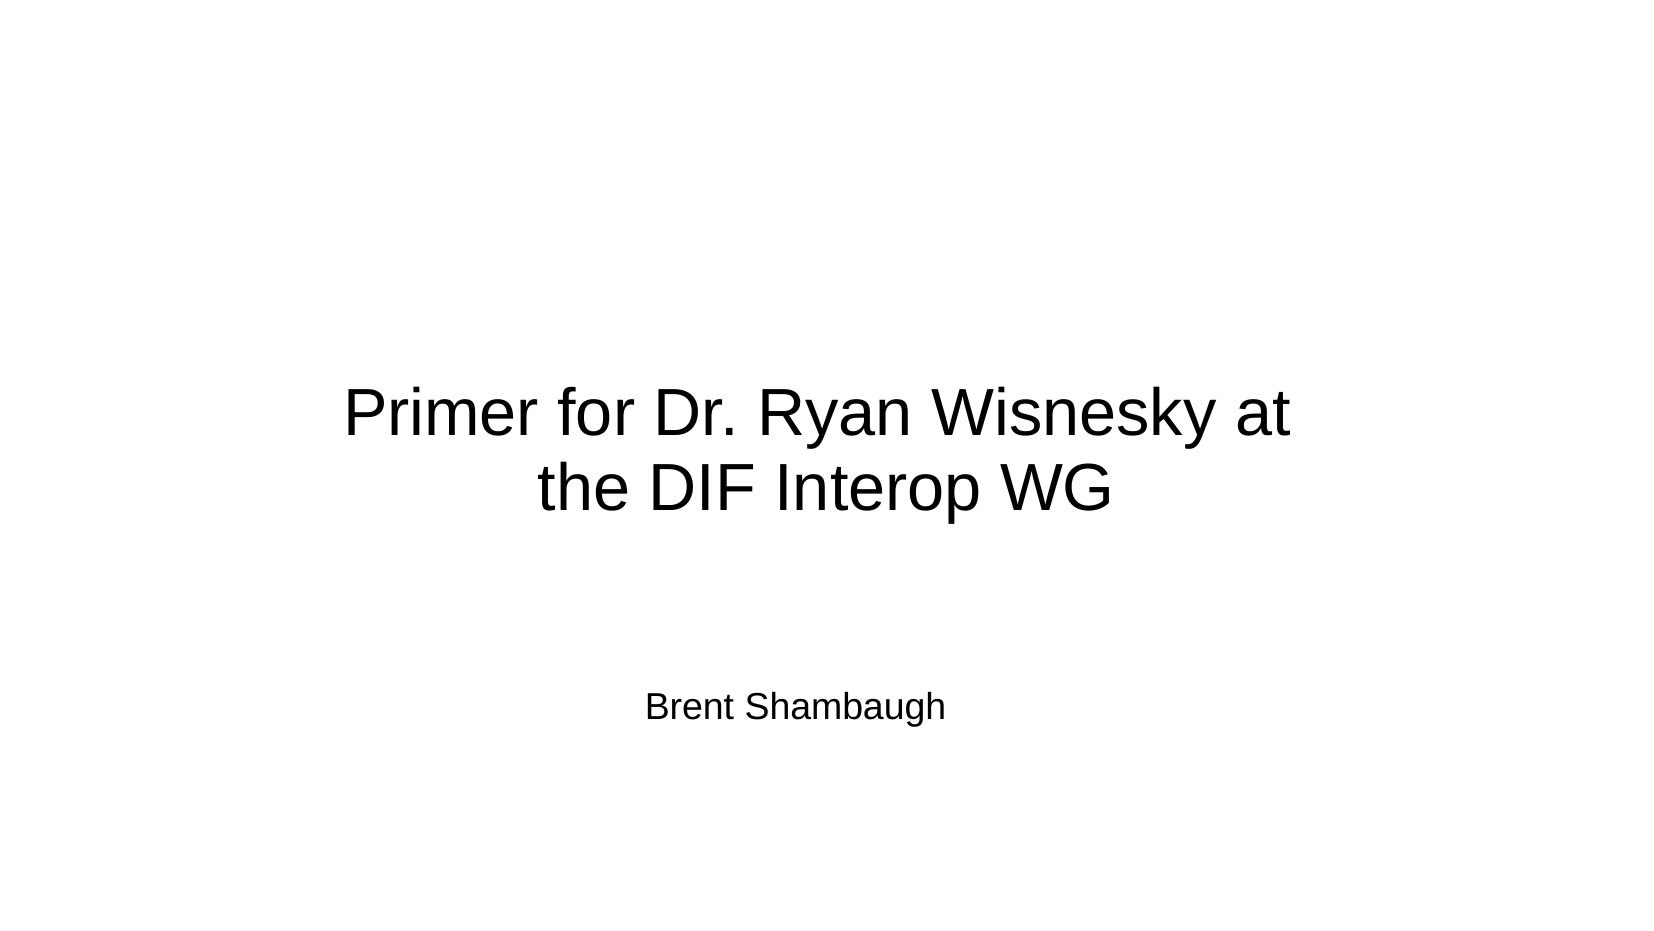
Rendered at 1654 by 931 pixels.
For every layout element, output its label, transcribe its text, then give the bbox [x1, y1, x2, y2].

text_box Brent Shambaugh [630, 678, 962, 736]
subtitle Primer for Dr. Ryan Wisnesky at the DIF Interop WG [82, 217, 1571, 758]
